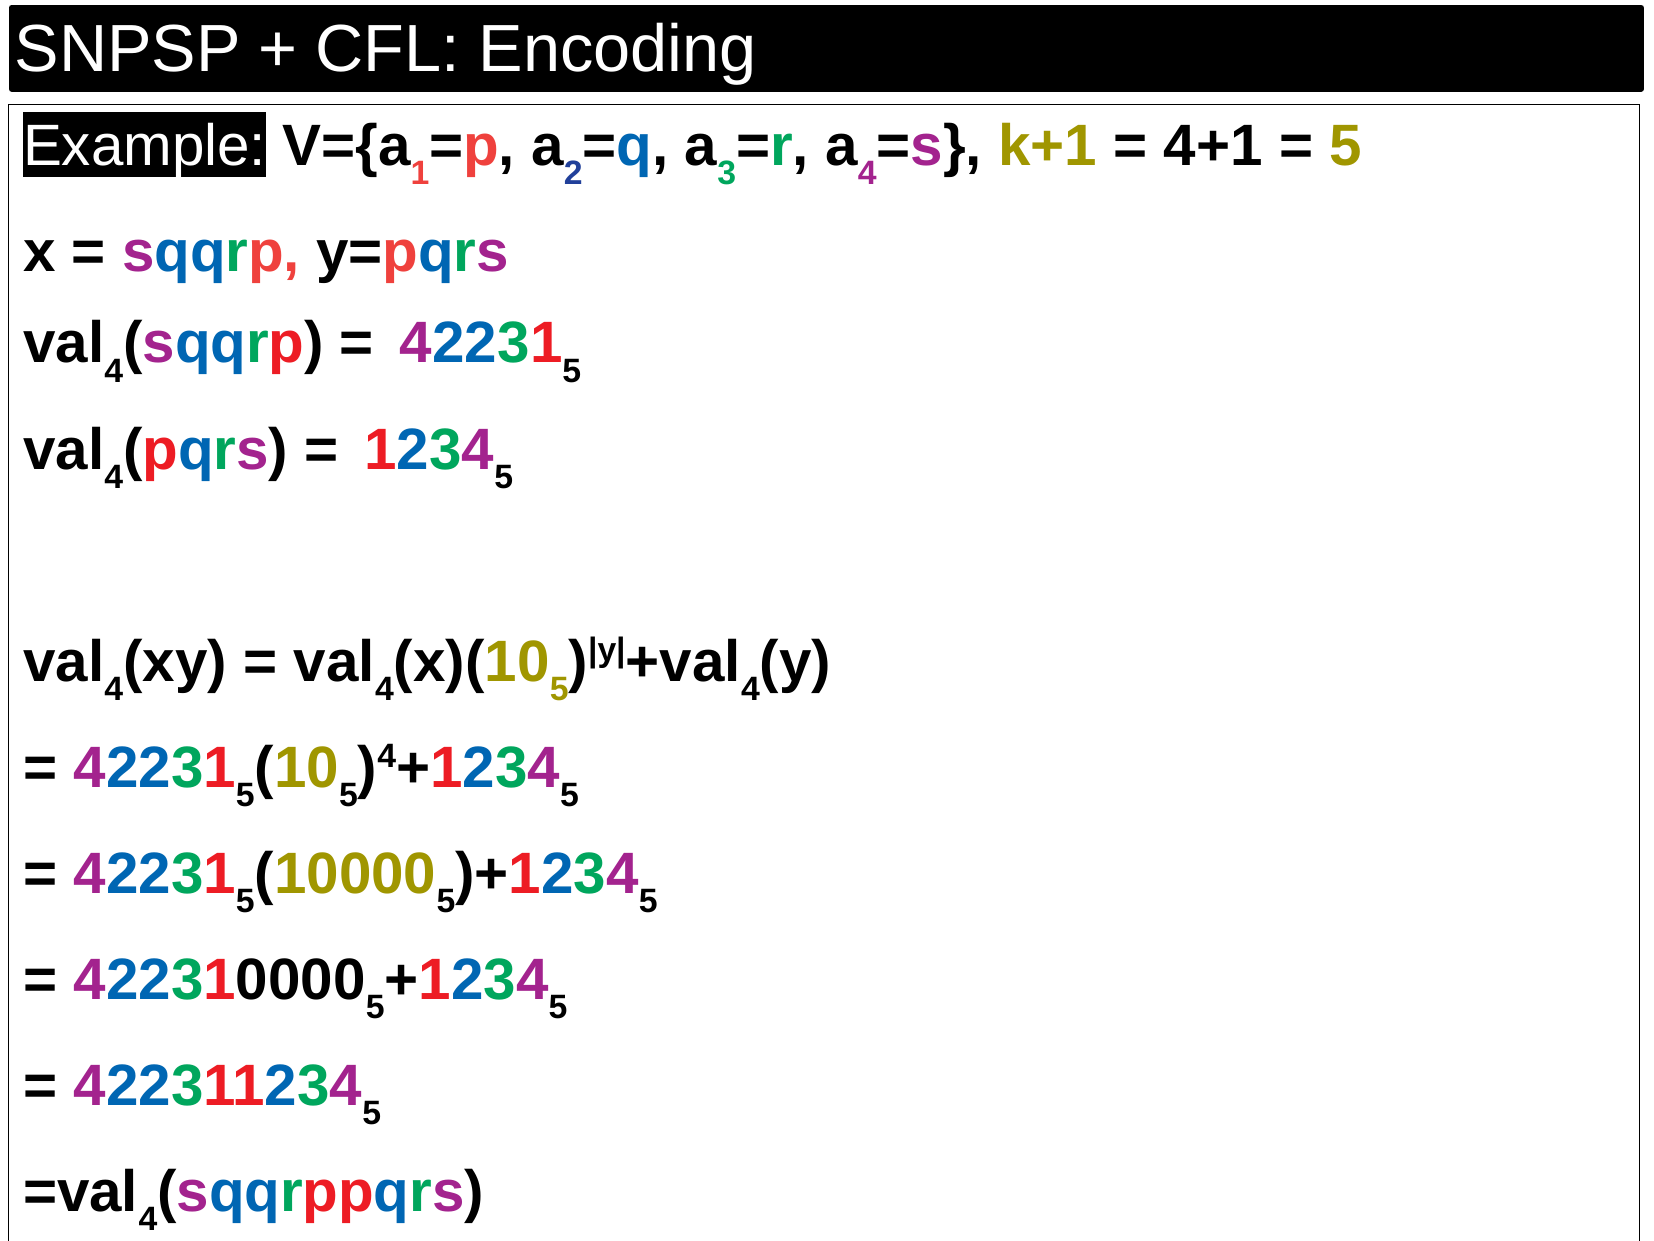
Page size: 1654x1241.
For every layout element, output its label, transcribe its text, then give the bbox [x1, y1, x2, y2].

text_box Example: V={a1=p, a2=q, a3=r, a4=s}, k+1 = 4+1 = 5 x = sqqrp, y=pqrs val4(sqqrp) = 422315 val4(pqrs) = 12345 val4(xy) = val4(x)(105)|y|+val4(y) = 422315(105)4+12345 = 422315(100005)+12345 = 4223100005+12345 = 4223112345 =val4(sqqrppqrs) [8, 104, 1640, 1241]
title SNPSP + CFL: Encoding [11, 7, 1642, 89]
